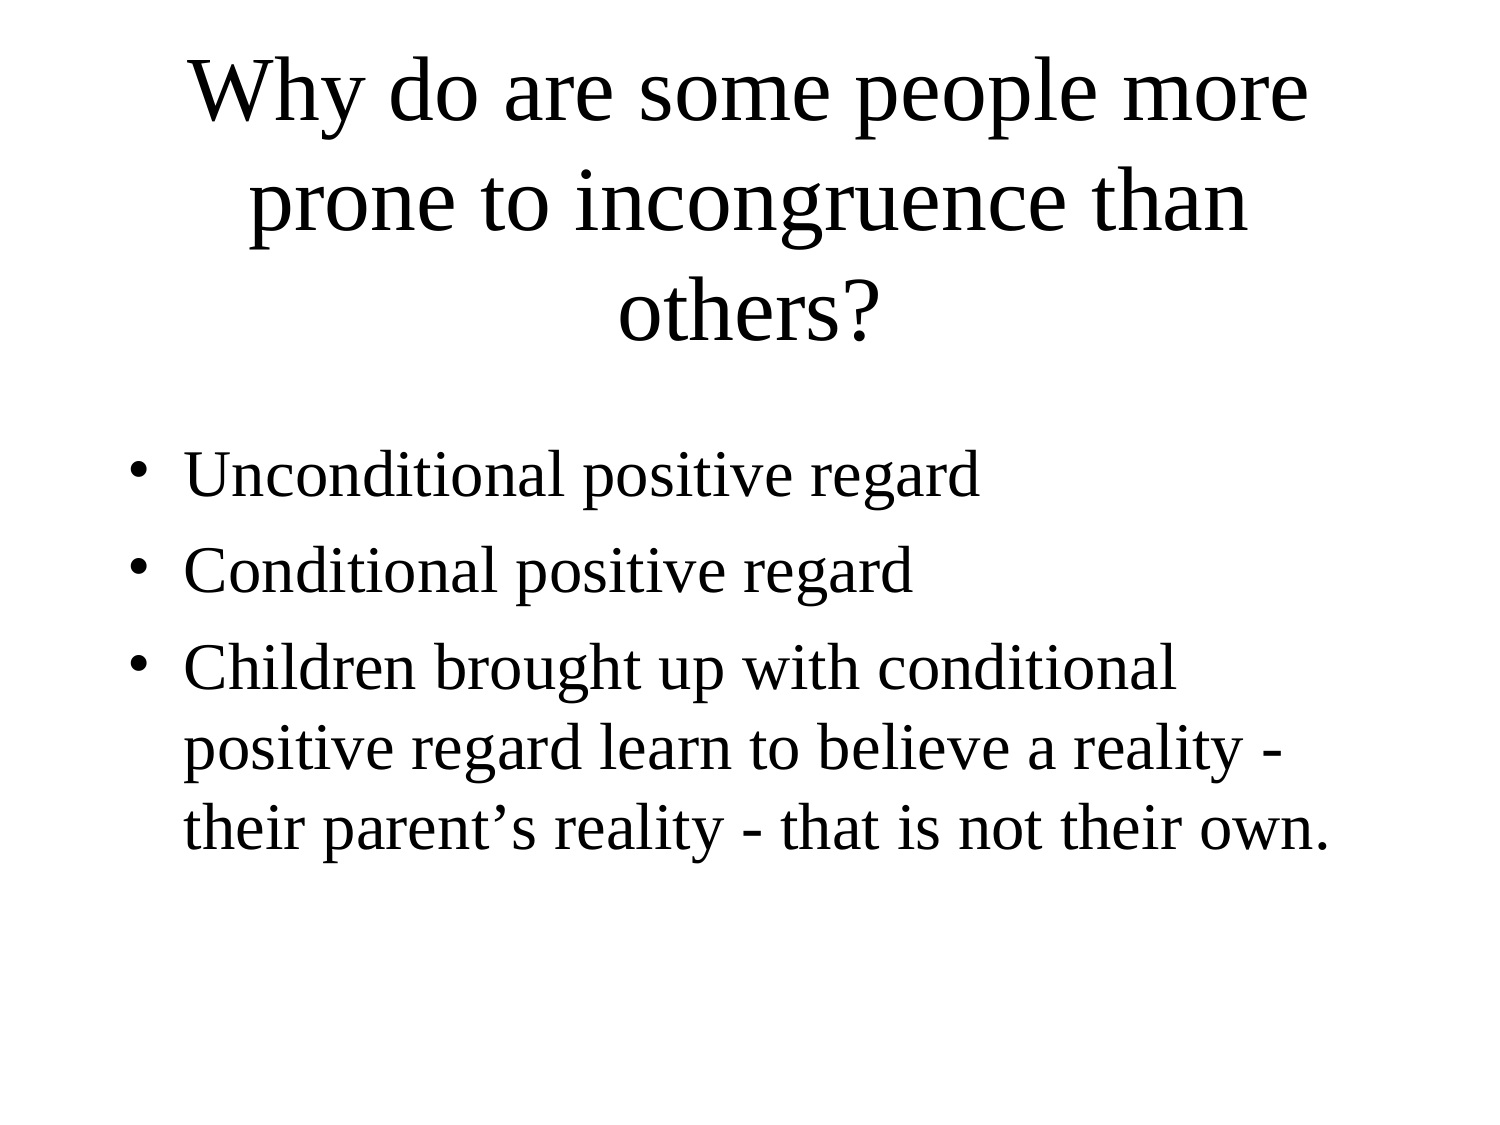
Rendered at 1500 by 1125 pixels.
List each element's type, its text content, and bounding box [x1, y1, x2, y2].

title Why do are some people more prone to incongruence than others? [112, 99, 1388, 288]
list Unconditional positive regard Conditional positive regard Children brought up with conditional positive regard learn to believe a reality - their parent’s reality - that is not their own. [112, 324, 1388, 1000]
